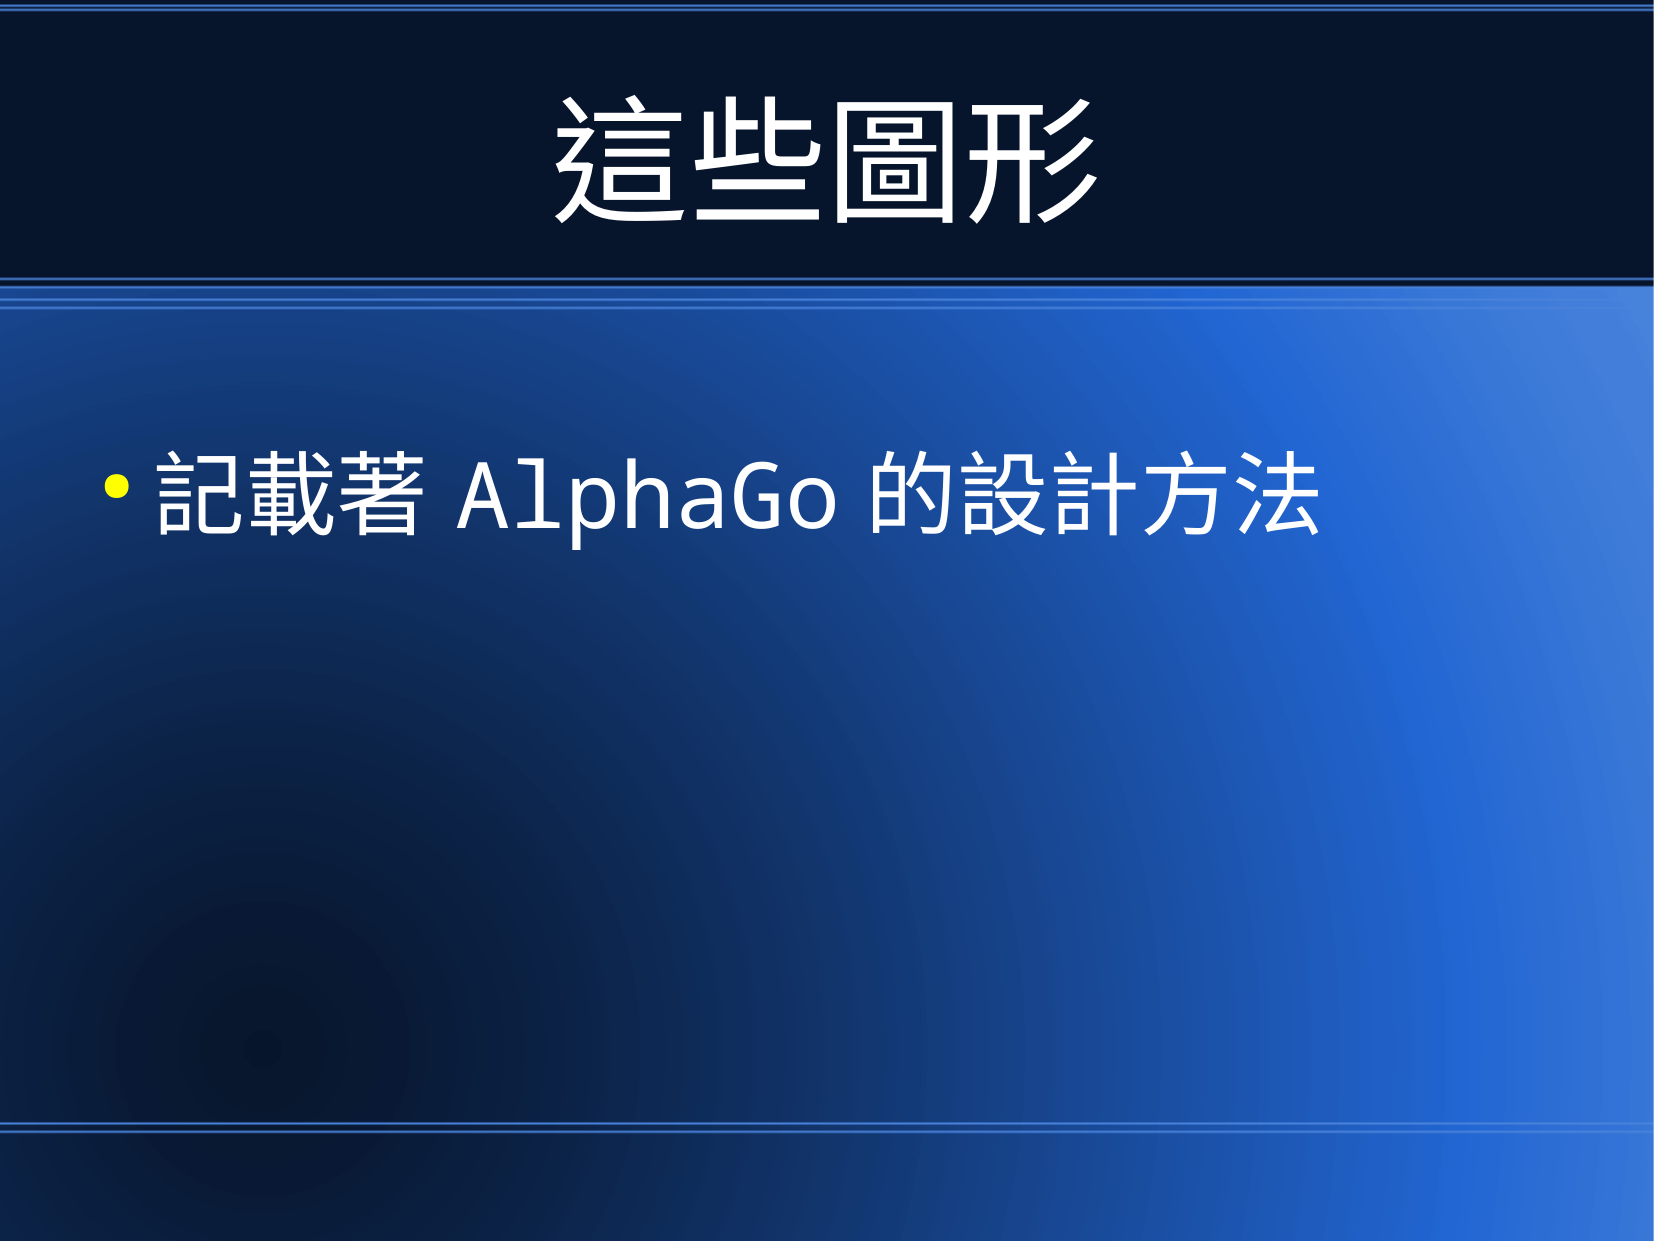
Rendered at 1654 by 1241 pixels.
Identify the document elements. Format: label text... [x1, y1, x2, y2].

list 記載著AlphaGo的設計方法 [82, 355, 1571, 1241]
title 這些圖形 [82, 49, 1571, 257]
picture [0, 0, 1654, 1241]
